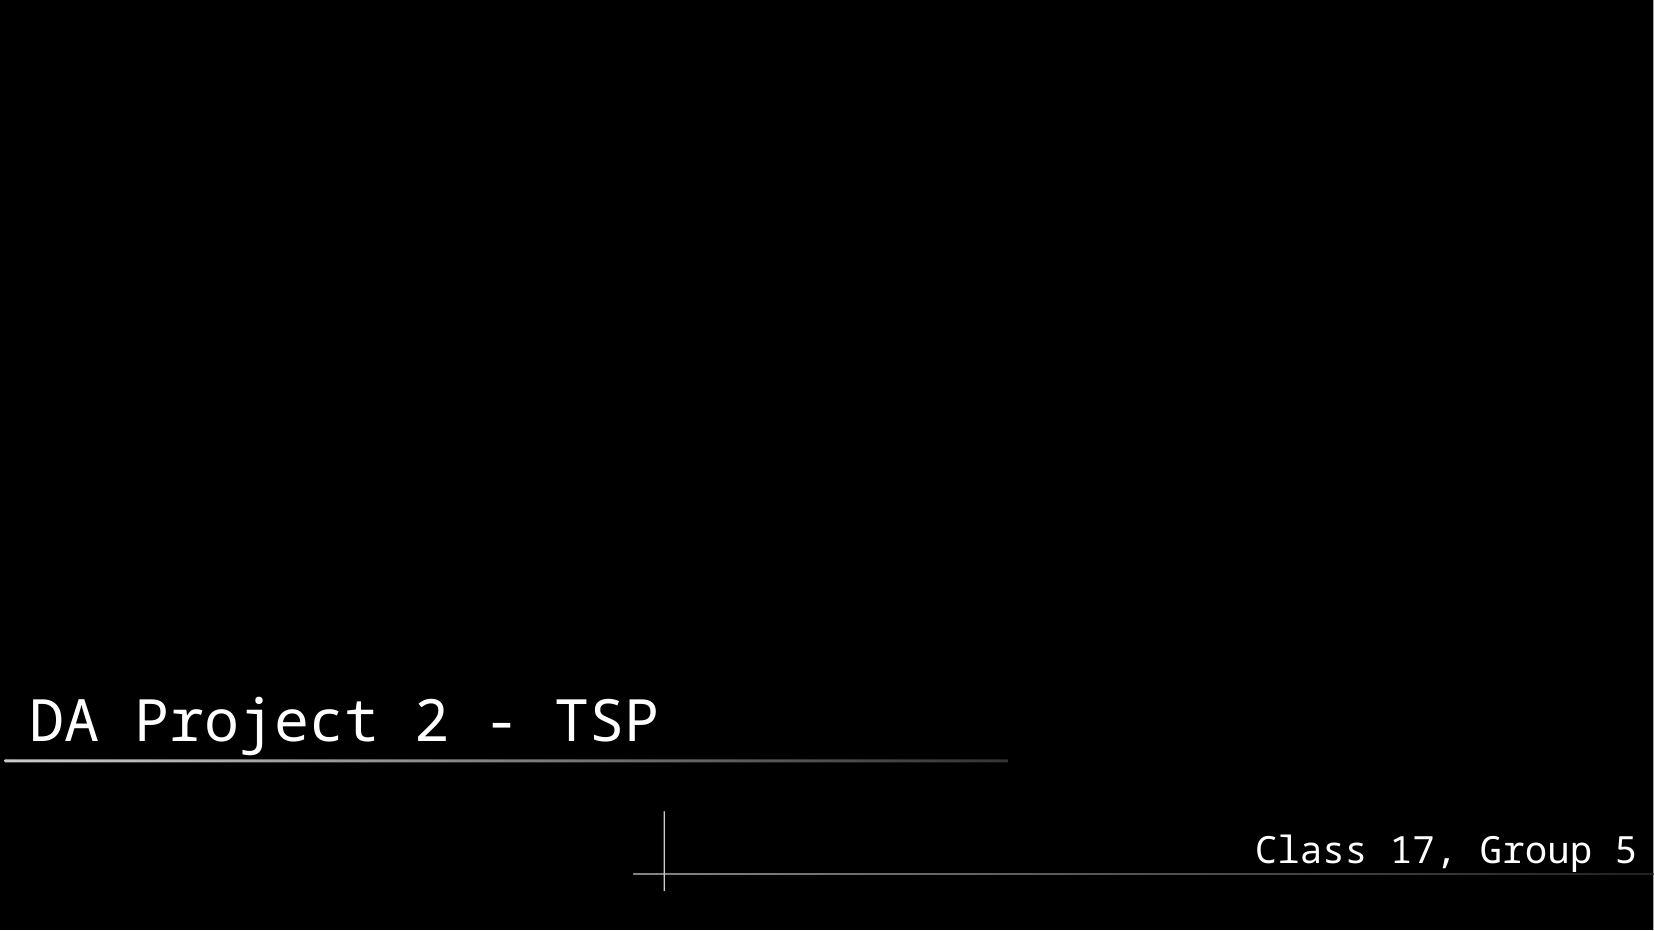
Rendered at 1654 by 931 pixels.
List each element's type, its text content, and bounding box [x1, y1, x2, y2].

text_box Class 17, Group 5 [1240, 816, 1654, 931]
title DA Project 2 - TSP [29, 640, 1123, 796]
